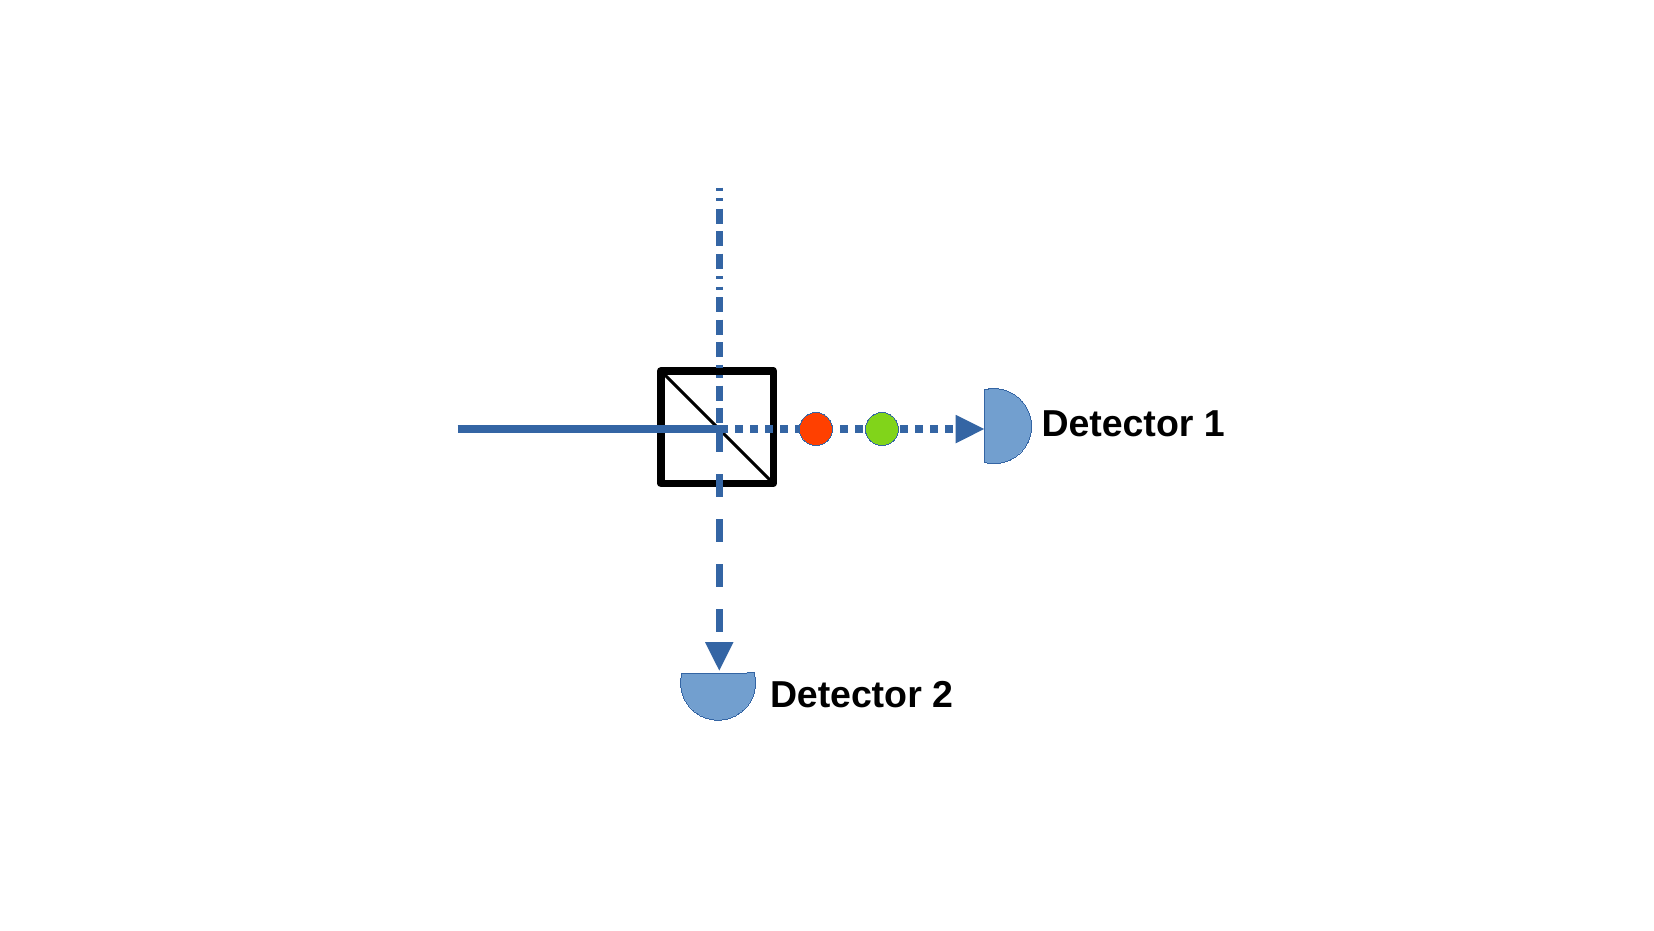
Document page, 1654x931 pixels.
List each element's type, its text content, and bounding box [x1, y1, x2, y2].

text_box Detector 2 [755, 666, 968, 724]
text_box [680, 672, 755, 721]
text_box [865, 412, 899, 446]
text_box Detector 1 [1026, 394, 1240, 452]
text_box [799, 412, 833, 446]
text_box [984, 388, 1026, 464]
